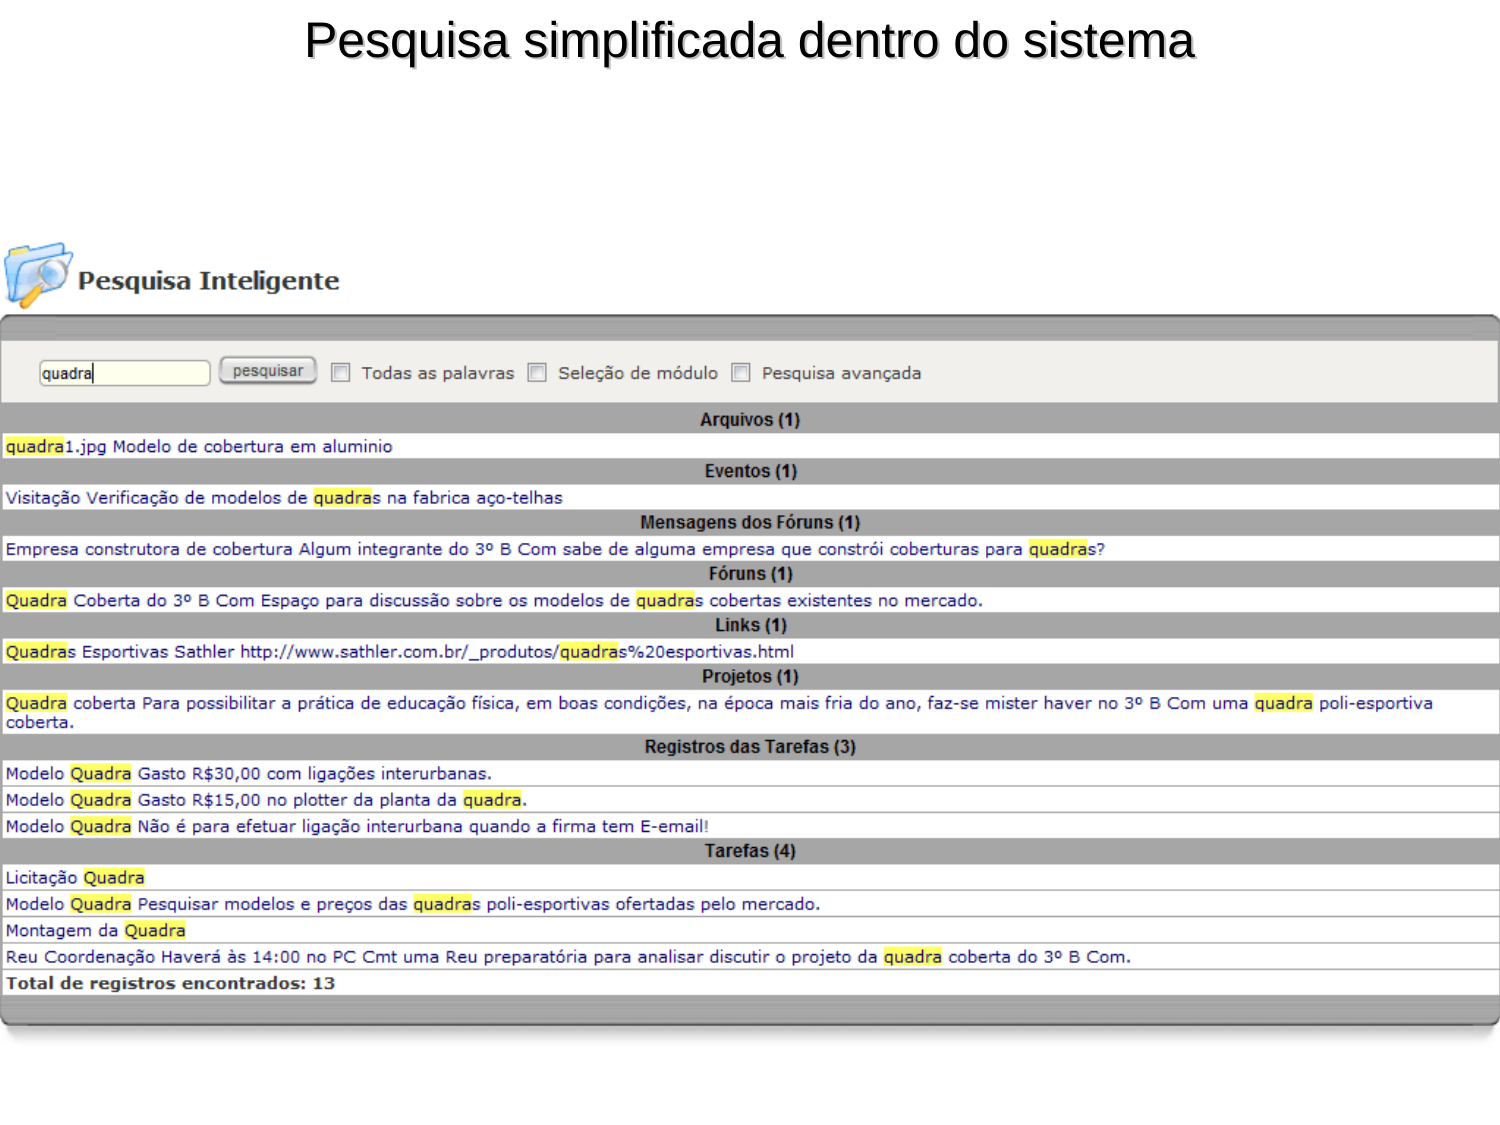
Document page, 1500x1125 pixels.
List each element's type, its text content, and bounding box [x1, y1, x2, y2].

picture [0, 234, 1500, 1048]
text_box Pesquisa simplificada dentro do sistema [0, 0, 1500, 76]
